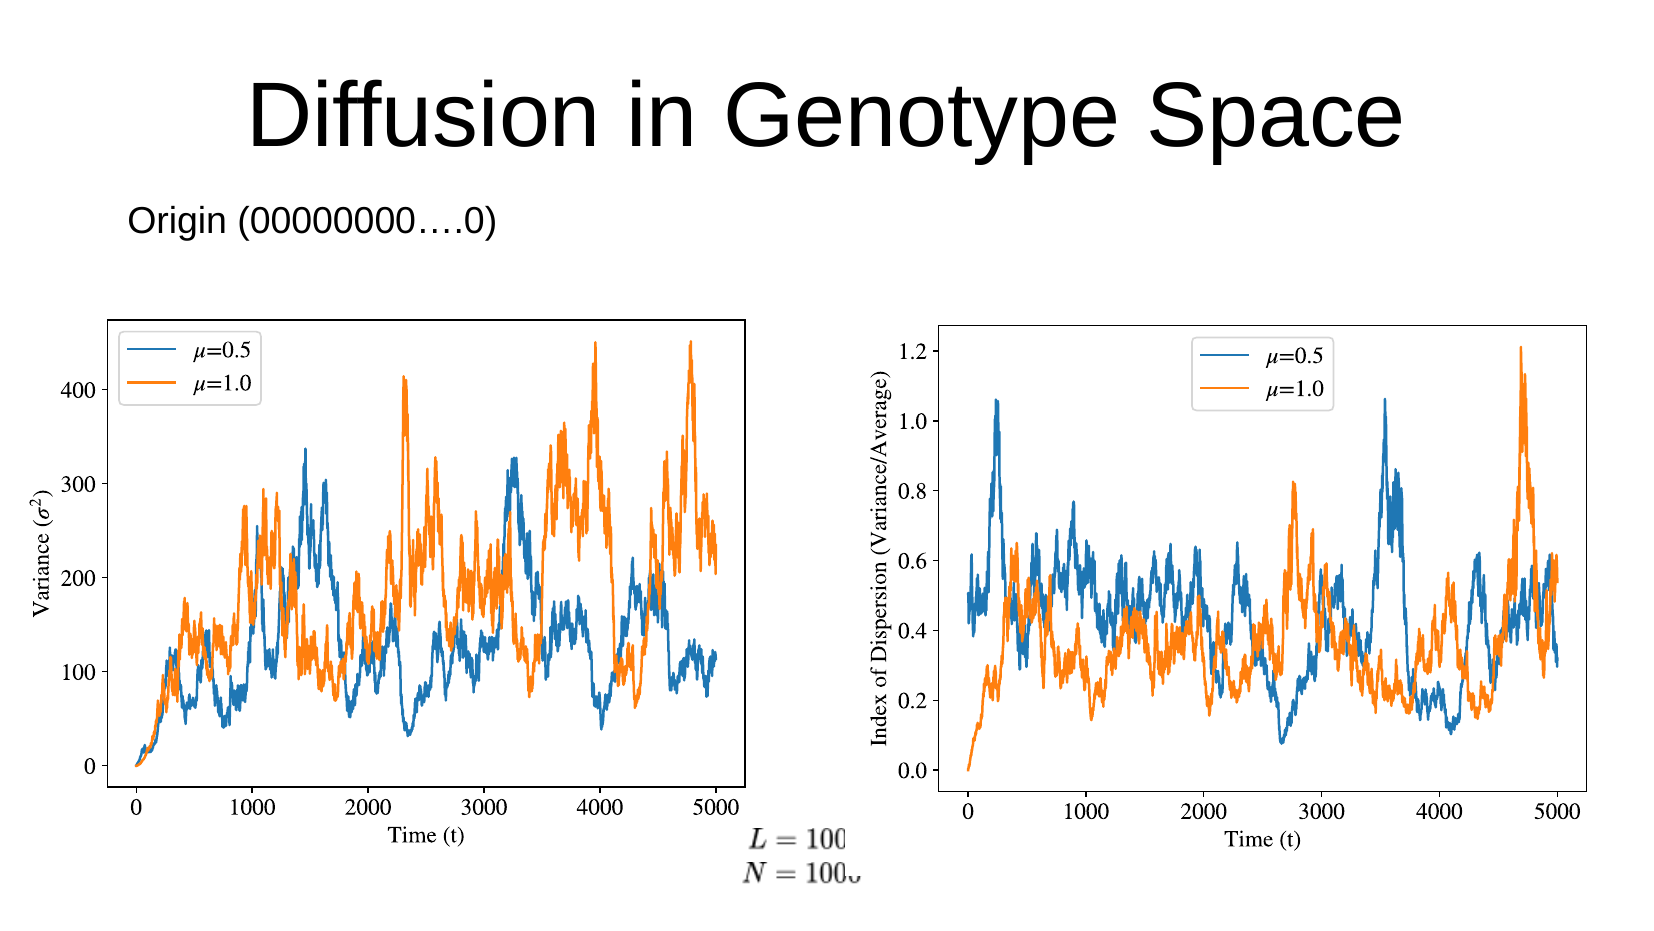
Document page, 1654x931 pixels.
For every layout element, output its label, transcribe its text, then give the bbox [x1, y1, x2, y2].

title Diffusion in Genotype Space [82, 37, 1571, 193]
text_box Origin (00000000….0) [112, 192, 1426, 250]
picture [0, 294, 1613, 885]
